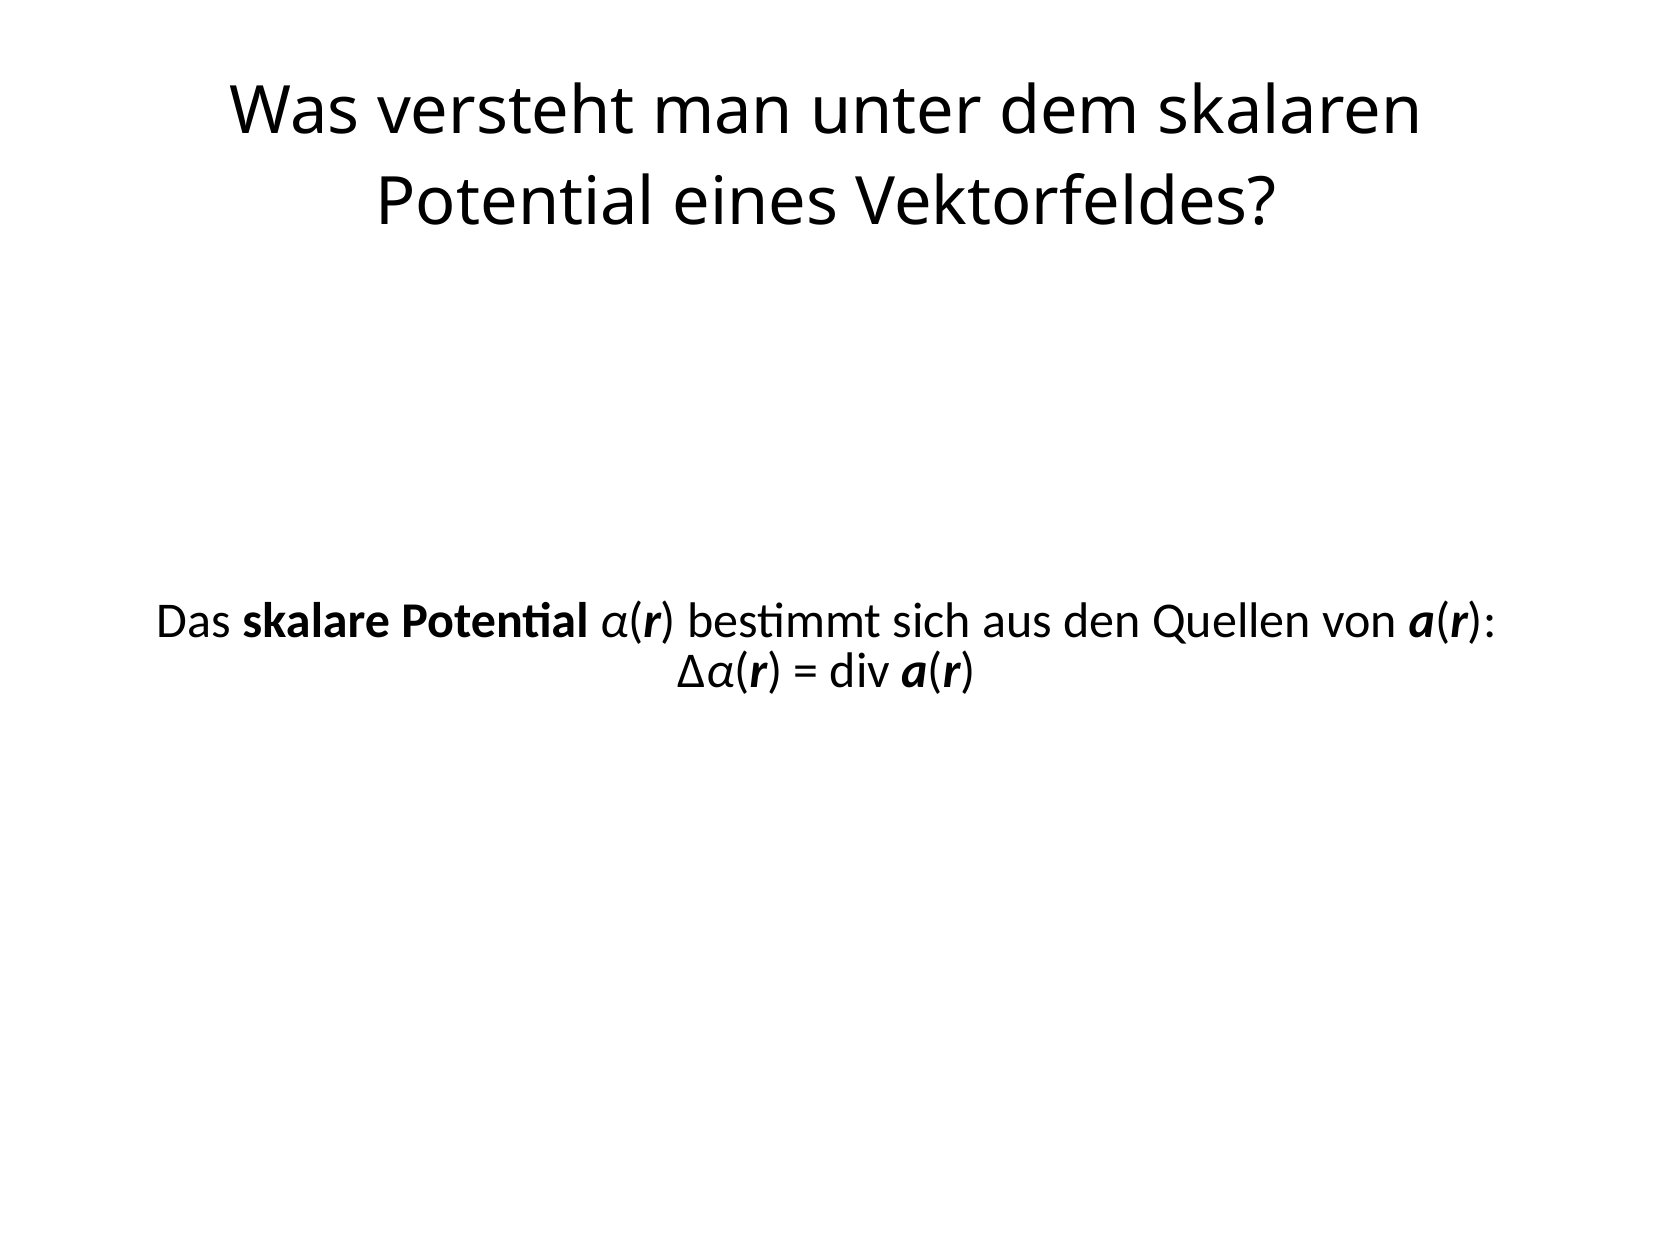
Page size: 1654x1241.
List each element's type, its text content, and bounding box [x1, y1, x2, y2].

title Was versteht man unter dem skalaren Potential eines Vektorfeldes? [82, 49, 1571, 257]
subtitle Das skalare Potential α(r) bestimmt sich aus den Quellen von a(r): Δα(r) = div a(r) [82, 290, 1571, 1010]
